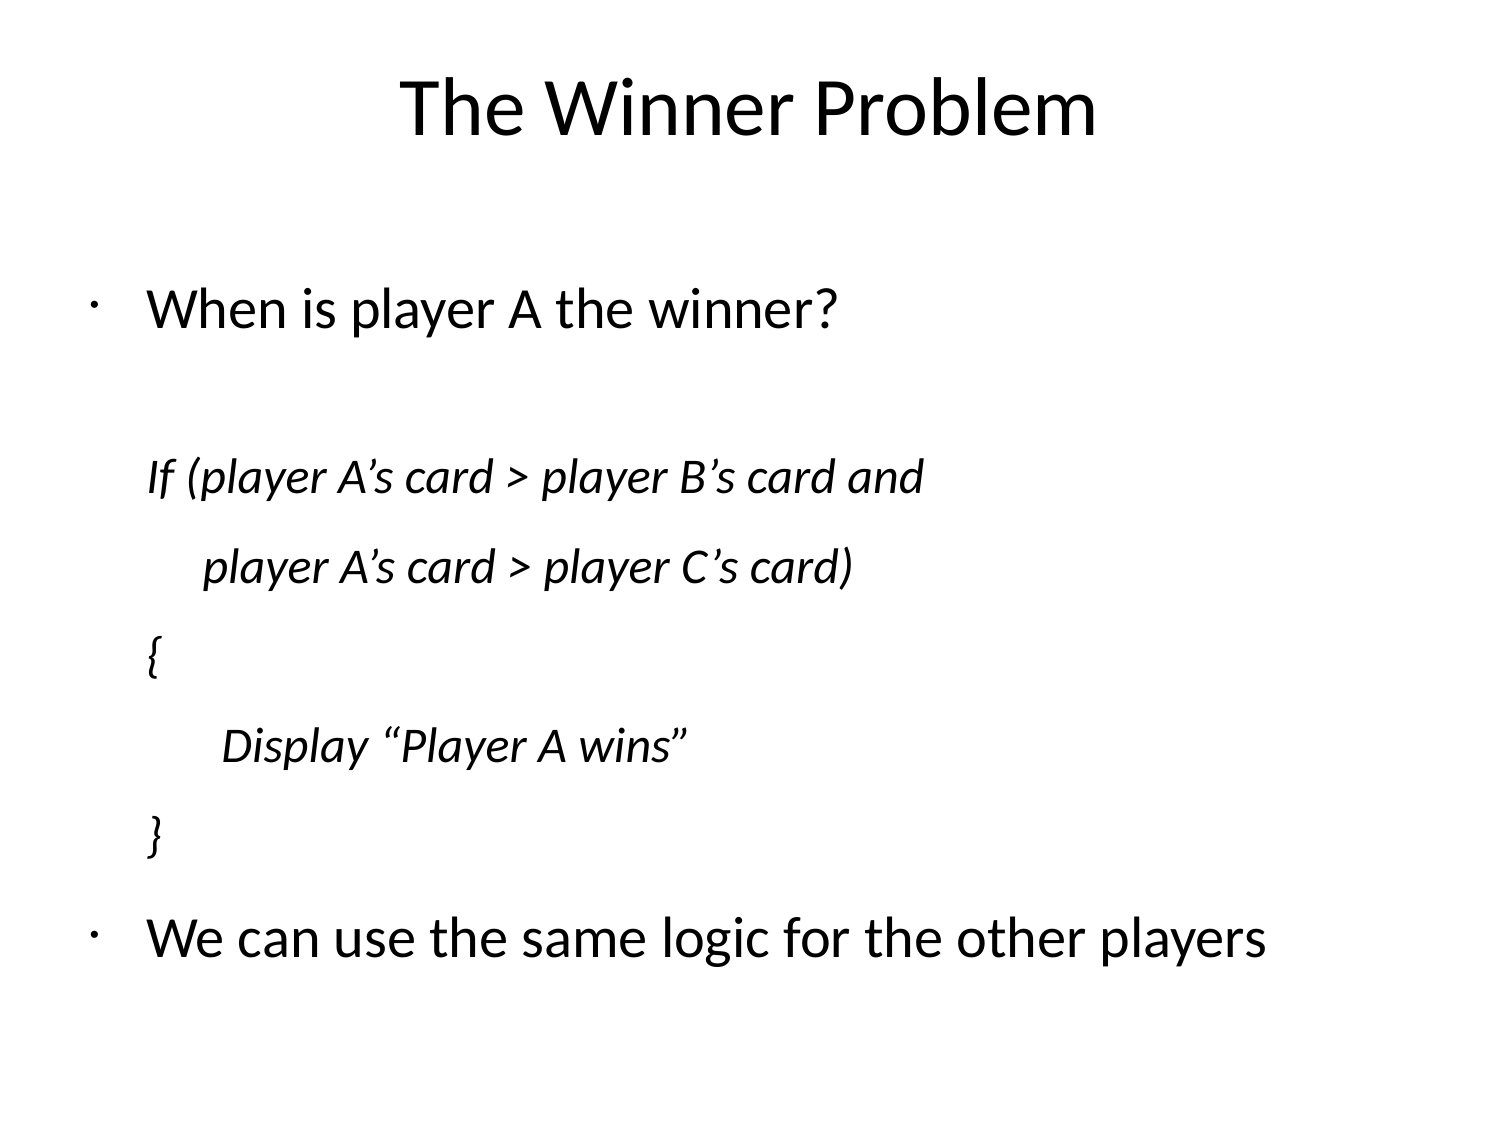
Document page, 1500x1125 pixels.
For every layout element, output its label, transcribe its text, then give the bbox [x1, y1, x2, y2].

list When is player A the winner? If (player A’s card > player B’s card and player A’s card > player C’s card) { Display “Player A wins” } We can use the same logic for the other players [75, 262, 1450, 1005]
title The Winner Problem [75, 45, 1425, 233]
